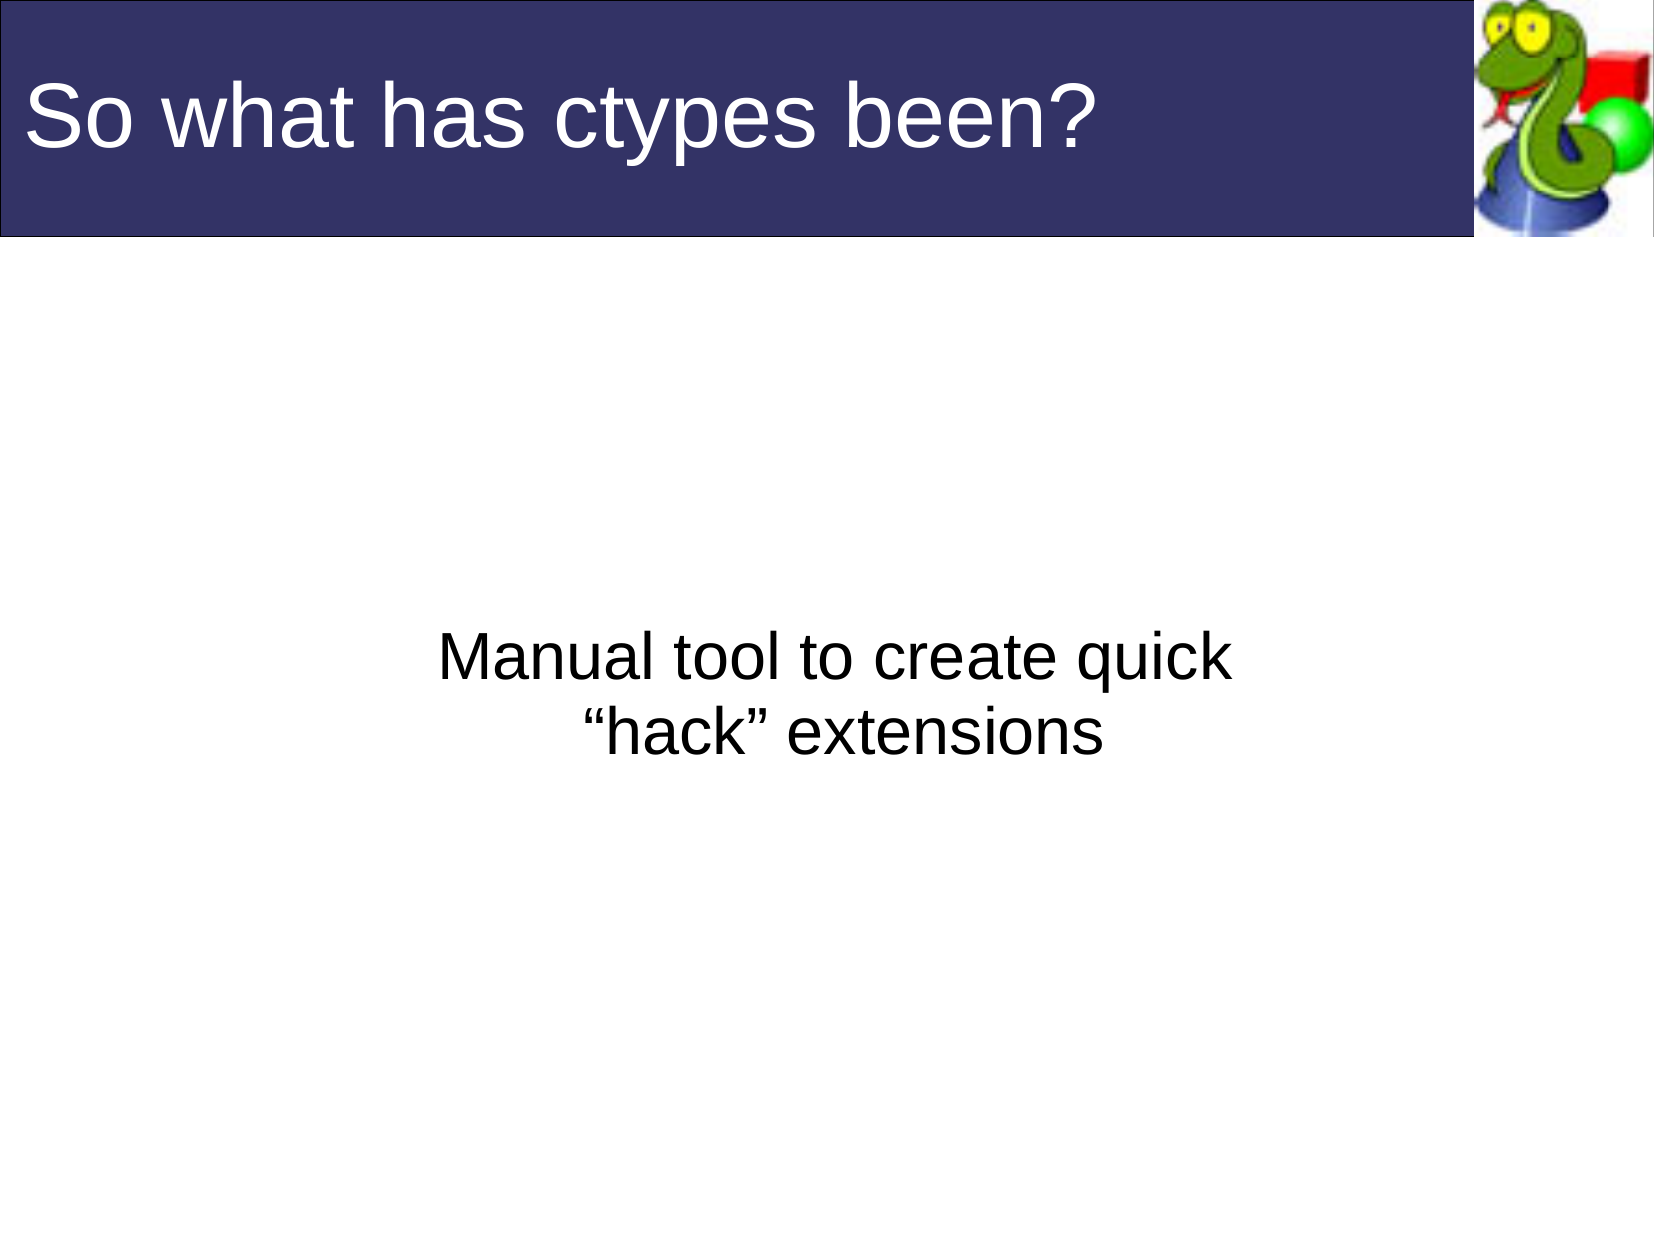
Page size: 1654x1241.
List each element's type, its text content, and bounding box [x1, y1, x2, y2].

title So what has ctypes been? [23, 19, 1477, 212]
subtitle Manual tool to create quick “hack” extensions [88, 450, 1565, 938]
picture [1474, 0, 1654, 237]
